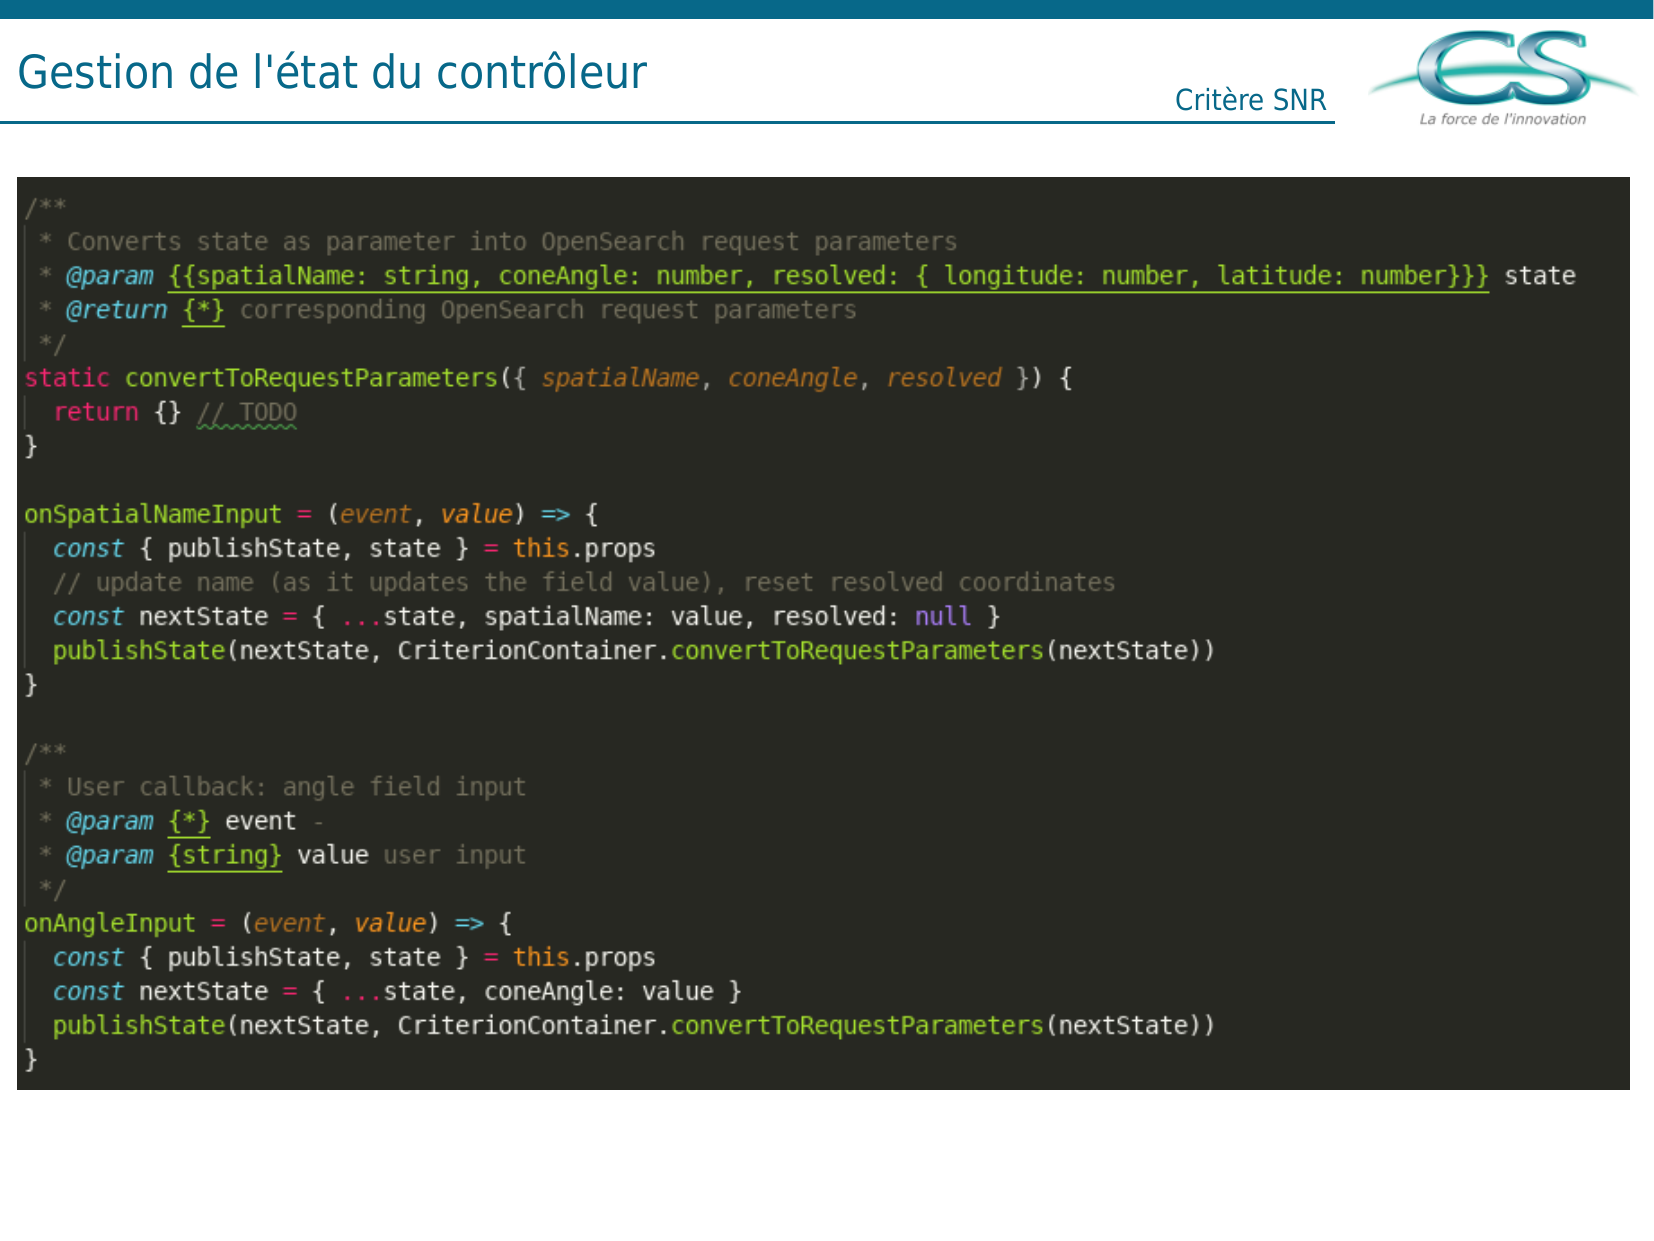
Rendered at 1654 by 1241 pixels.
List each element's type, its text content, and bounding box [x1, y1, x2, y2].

picture [1368, 28, 1642, 128]
text_box Critère SNR [1163, 71, 1347, 142]
picture [17, 177, 1630, 1090]
title Gestion de l'état du contrôleur [17, 46, 1368, 106]
